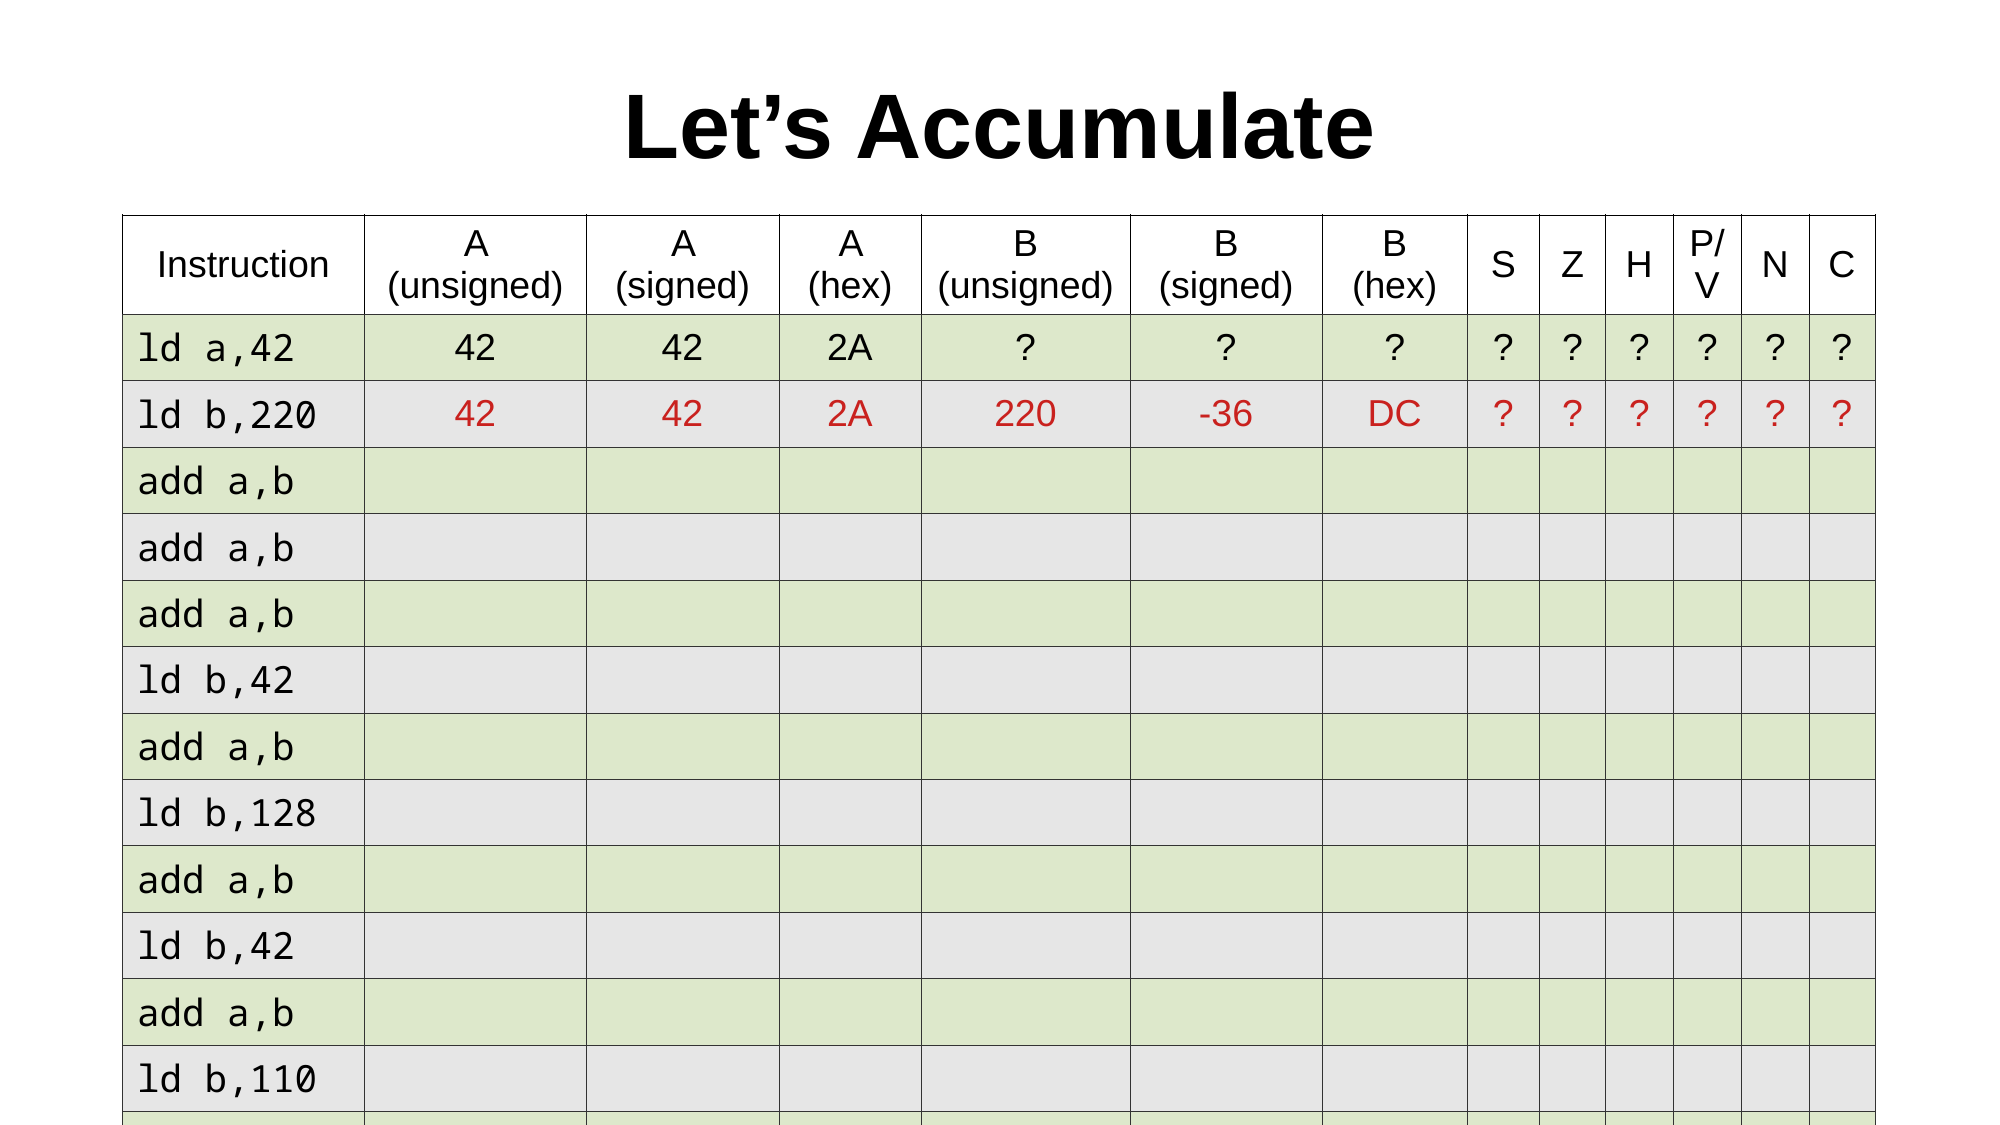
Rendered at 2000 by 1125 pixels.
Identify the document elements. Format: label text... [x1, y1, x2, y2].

table_cell [1468, 780, 1539, 845]
table_cell [587, 581, 779, 646]
table_cell ? [1742, 381, 1809, 447]
table_cell [365, 448, 586, 513]
table_cell [1674, 1112, 1741, 1125]
table_cell [365, 780, 586, 845]
table_header A (signed) [587, 216, 779, 314]
table_cell [1674, 979, 1741, 1045]
table_header N [1742, 216, 1809, 314]
table_cell [922, 1112, 1130, 1125]
table_cell [1131, 846, 1322, 912]
table_cell [1606, 581, 1673, 646]
table_cell [365, 846, 586, 912]
table_cell [1468, 448, 1539, 513]
table_cell [365, 714, 586, 779]
table_cell [1468, 647, 1539, 713]
table_cell ? [922, 315, 1130, 380]
table_cell [365, 913, 586, 978]
table_header B (signed) [1131, 216, 1322, 314]
table_cell [922, 647, 1130, 713]
table_cell [1674, 514, 1741, 580]
table_cell [1468, 581, 1539, 646]
table_cell [1742, 979, 1809, 1045]
table_cell [1606, 448, 1673, 513]
table_cell [780, 514, 921, 580]
table_cell [922, 514, 1130, 580]
table_cell [780, 1046, 921, 1111]
table_cell [1606, 514, 1673, 580]
title Let’s Accumulate [137, 18, 1862, 215]
table_cell [1674, 581, 1741, 646]
table_cell add a,b [123, 1112, 364, 1125]
table_cell [587, 846, 779, 912]
table_cell [1323, 714, 1467, 779]
table_cell [587, 1046, 779, 1111]
table_cell [587, 448, 779, 513]
table_cell 42 [587, 315, 779, 380]
table_cell ? [1540, 381, 1605, 447]
table_cell ? [1606, 315, 1673, 380]
table_cell [1468, 979, 1539, 1045]
table_cell [365, 514, 586, 580]
table_cell [1131, 1046, 1322, 1111]
table_cell [1540, 647, 1605, 713]
table_cell [780, 913, 921, 978]
table_cell [1674, 913, 1741, 978]
table_cell ? [1468, 315, 1539, 380]
table_cell [587, 1112, 779, 1125]
table_cell [1540, 913, 1605, 978]
table_cell [1606, 846, 1673, 912]
table_cell [1810, 979, 1875, 1045]
table_cell [922, 979, 1130, 1045]
table_cell [1810, 448, 1875, 513]
table_cell [1674, 448, 1741, 513]
table_cell [1742, 514, 1809, 580]
table_cell [1810, 714, 1875, 779]
table_cell [1131, 647, 1322, 713]
table_cell add a,b [123, 448, 364, 513]
table_cell DC [1323, 381, 1467, 447]
table_header A (hex) [780, 216, 921, 314]
table_cell [365, 1046, 586, 1111]
table_cell [1131, 979, 1322, 1045]
table_cell [587, 647, 779, 713]
table_cell [1742, 913, 1809, 978]
table_cell [1323, 913, 1467, 978]
table_cell [1810, 514, 1875, 580]
table_cell [1810, 846, 1875, 912]
table_cell [1742, 581, 1809, 646]
table_cell [1674, 647, 1741, 713]
table_cell [1540, 581, 1605, 646]
table_cell [365, 581, 586, 646]
table_cell ? [1674, 315, 1741, 380]
table_cell [1674, 846, 1741, 912]
table_cell [1131, 913, 1322, 978]
table_cell [365, 1112, 586, 1125]
table_cell ? [1468, 381, 1539, 447]
table_cell [1323, 979, 1467, 1045]
table_cell [1468, 1046, 1539, 1111]
table_cell ? [1674, 381, 1741, 447]
table_cell [922, 1046, 1130, 1111]
table_header Z [1540, 216, 1605, 314]
table_header C [1810, 216, 1875, 314]
table_cell [1810, 647, 1875, 713]
table_cell 2A [780, 381, 921, 447]
table_cell [1742, 846, 1809, 912]
table_cell [1742, 714, 1809, 779]
table_cell [1323, 846, 1467, 912]
table_cell [587, 514, 779, 580]
table_cell [1674, 714, 1741, 779]
table_cell ? [1606, 381, 1673, 447]
table_header Instruction [123, 216, 364, 314]
table_cell [1606, 780, 1673, 845]
table_cell [1468, 1112, 1539, 1125]
table_cell [1131, 714, 1322, 779]
table_cell ? [1810, 315, 1875, 380]
table_cell [587, 913, 779, 978]
table_cell [1742, 647, 1809, 713]
table_cell [1606, 913, 1673, 978]
table_cell [1810, 1112, 1875, 1125]
table_cell [1540, 1046, 1605, 1111]
table_cell 42 [365, 315, 586, 380]
table_cell [780, 846, 921, 912]
table_cell [1810, 780, 1875, 845]
table_cell 2A [780, 315, 921, 380]
table_cell [1540, 1112, 1605, 1125]
table_cell [1131, 581, 1322, 646]
table_cell [587, 714, 779, 779]
table_cell [587, 979, 779, 1045]
table_cell [1468, 913, 1539, 978]
table_cell [1323, 1112, 1467, 1125]
table_cell [1540, 780, 1605, 845]
table_cell [1323, 780, 1467, 845]
table_cell ld b,42 [123, 647, 364, 713]
table_cell [1131, 780, 1322, 845]
table_cell [922, 581, 1130, 646]
table_cell 220 [922, 381, 1130, 447]
table_cell [922, 714, 1130, 779]
table_cell ld b,110 [123, 1046, 364, 1111]
table_cell [1742, 1046, 1809, 1111]
table_cell [1810, 1046, 1875, 1111]
table_cell [780, 581, 921, 646]
table_cell ld b,220 [123, 381, 364, 447]
table_cell [780, 979, 921, 1045]
table_cell add a,b [123, 581, 364, 646]
table_cell [1131, 448, 1322, 513]
table_cell [1606, 647, 1673, 713]
table_cell ld a,42 [123, 315, 364, 380]
table_cell [1540, 448, 1605, 513]
table_cell ? [1540, 315, 1605, 380]
table_cell ld b,128 [123, 780, 364, 845]
table_cell [922, 913, 1130, 978]
table_cell [365, 979, 586, 1045]
table_cell [1606, 1046, 1673, 1111]
table_cell [1742, 448, 1809, 513]
table_cell ? [1810, 381, 1875, 447]
table_cell add a,b [123, 846, 364, 912]
table_cell [780, 714, 921, 779]
table_cell [1606, 979, 1673, 1045]
table_cell [1674, 1046, 1741, 1111]
table_cell [1606, 1112, 1673, 1125]
table_cell -36 [1131, 381, 1322, 447]
table_cell [1742, 1112, 1809, 1125]
table_header B (hex) [1323, 216, 1467, 314]
table_header A (unsigned) [365, 216, 586, 314]
table_cell ? [1323, 315, 1467, 380]
table_cell ? [1742, 315, 1809, 380]
table_header H [1606, 216, 1673, 314]
table_cell [1540, 514, 1605, 580]
table_cell add a,b [123, 514, 364, 580]
table_cell [1606, 714, 1673, 779]
table_cell 42 [587, 381, 779, 447]
table_cell ld b,42 [123, 913, 364, 978]
table_cell [1468, 514, 1539, 580]
table_cell [1323, 1046, 1467, 1111]
table_cell [1810, 581, 1875, 646]
table_cell [922, 780, 1130, 845]
table_header S [1468, 216, 1539, 314]
table_header B (unsigned) [922, 216, 1130, 314]
table_cell [780, 780, 921, 845]
table_cell [780, 1112, 921, 1125]
table_cell [1323, 647, 1467, 713]
table_cell [1323, 448, 1467, 513]
table_cell [1674, 780, 1741, 845]
table_cell [922, 846, 1130, 912]
table_cell [780, 448, 921, 513]
table_cell [365, 647, 586, 713]
table_cell add a,b [123, 714, 364, 779]
table_cell [1131, 1112, 1322, 1125]
table_cell [1323, 514, 1467, 580]
table_cell [922, 448, 1130, 513]
table_cell [1540, 714, 1605, 779]
table_cell [1468, 714, 1539, 779]
table_cell add a,b [123, 979, 364, 1045]
table_cell [1540, 846, 1605, 912]
table_cell [780, 647, 921, 713]
table_cell [1540, 979, 1605, 1045]
table_cell [1131, 514, 1322, 580]
table_cell [1323, 581, 1467, 646]
table_cell 42 [365, 381, 586, 447]
table_header P/V [1674, 216, 1741, 314]
table_cell ? [1131, 315, 1322, 380]
table_cell [587, 780, 779, 845]
table_cell [1810, 913, 1875, 978]
table_cell [1468, 846, 1539, 912]
table_cell [1742, 780, 1809, 845]
